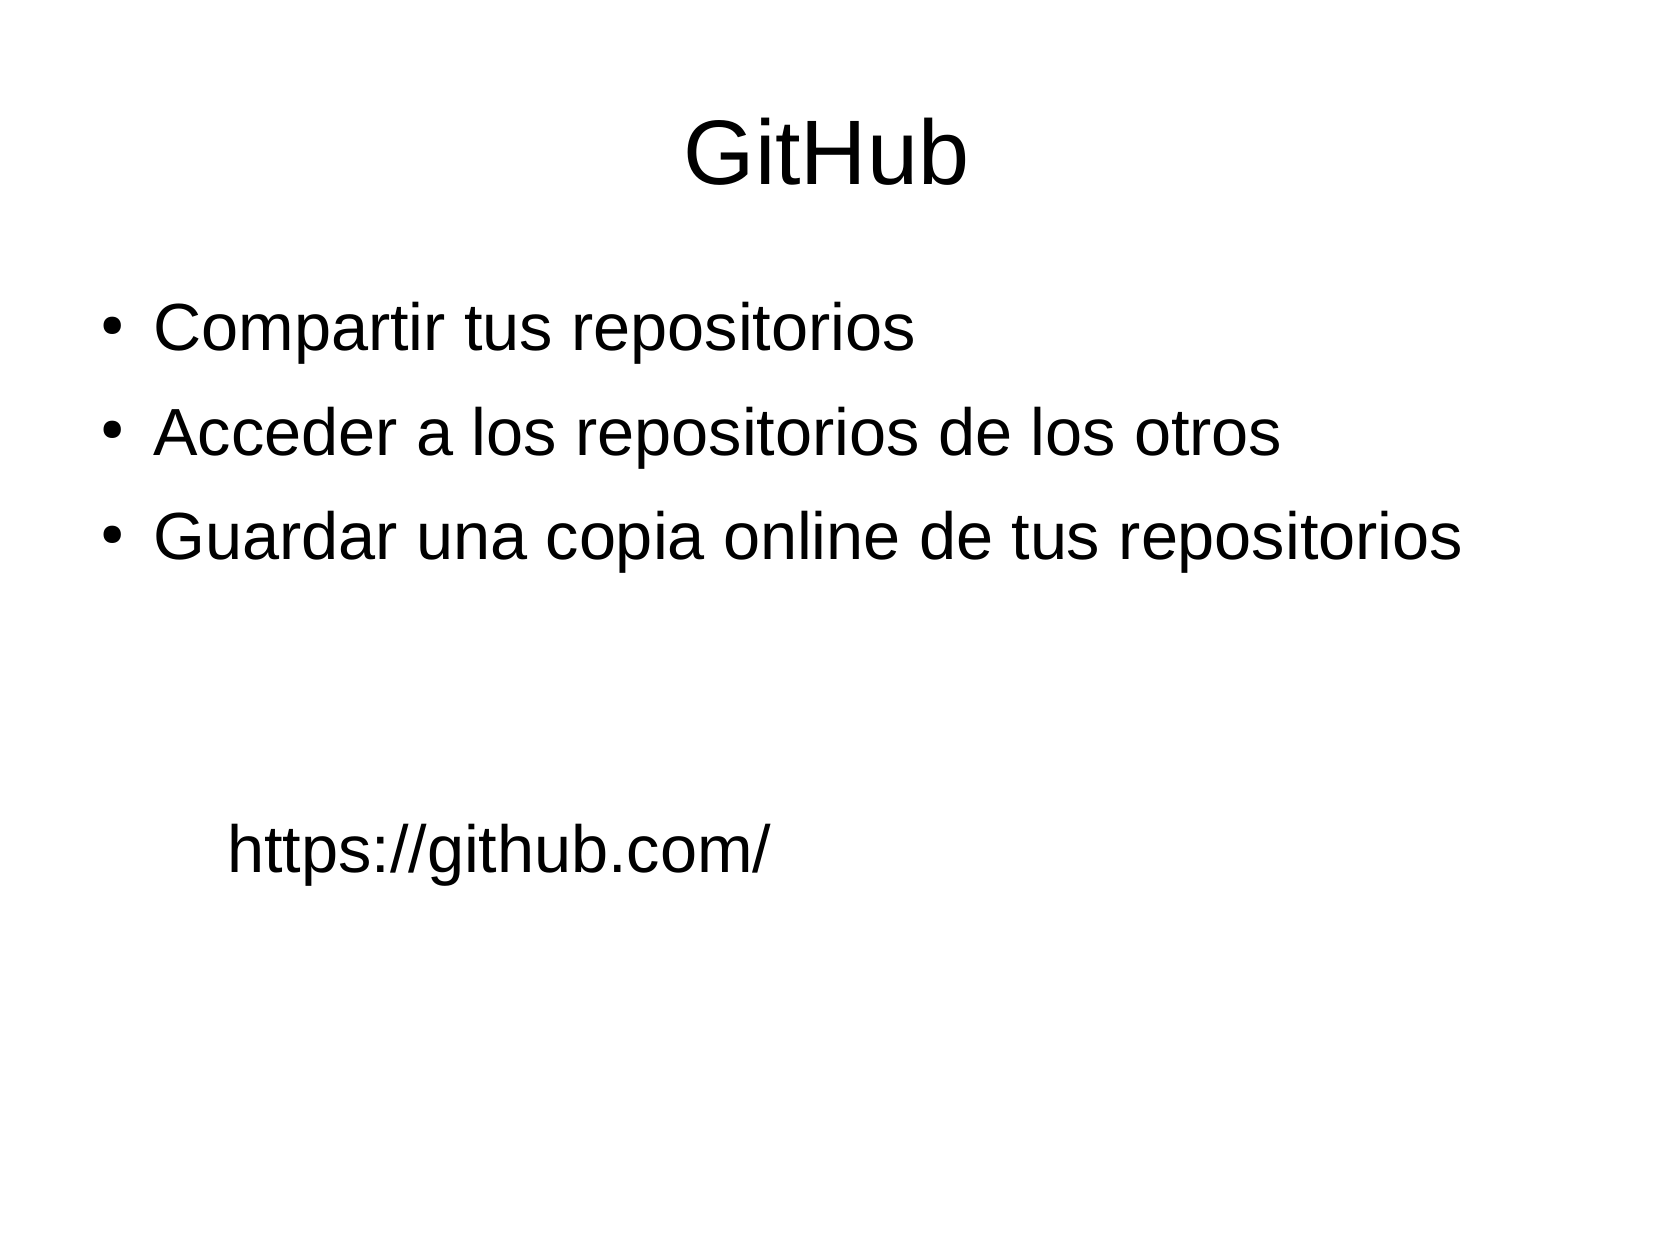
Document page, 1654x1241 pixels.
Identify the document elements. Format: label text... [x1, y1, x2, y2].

title GitHub [82, 49, 1571, 257]
list Compartir tus repositorios Acceder a los repositorios de los otros Guardar una copia online de tus repositorios https://github.com/ [82, 290, 1571, 1010]
